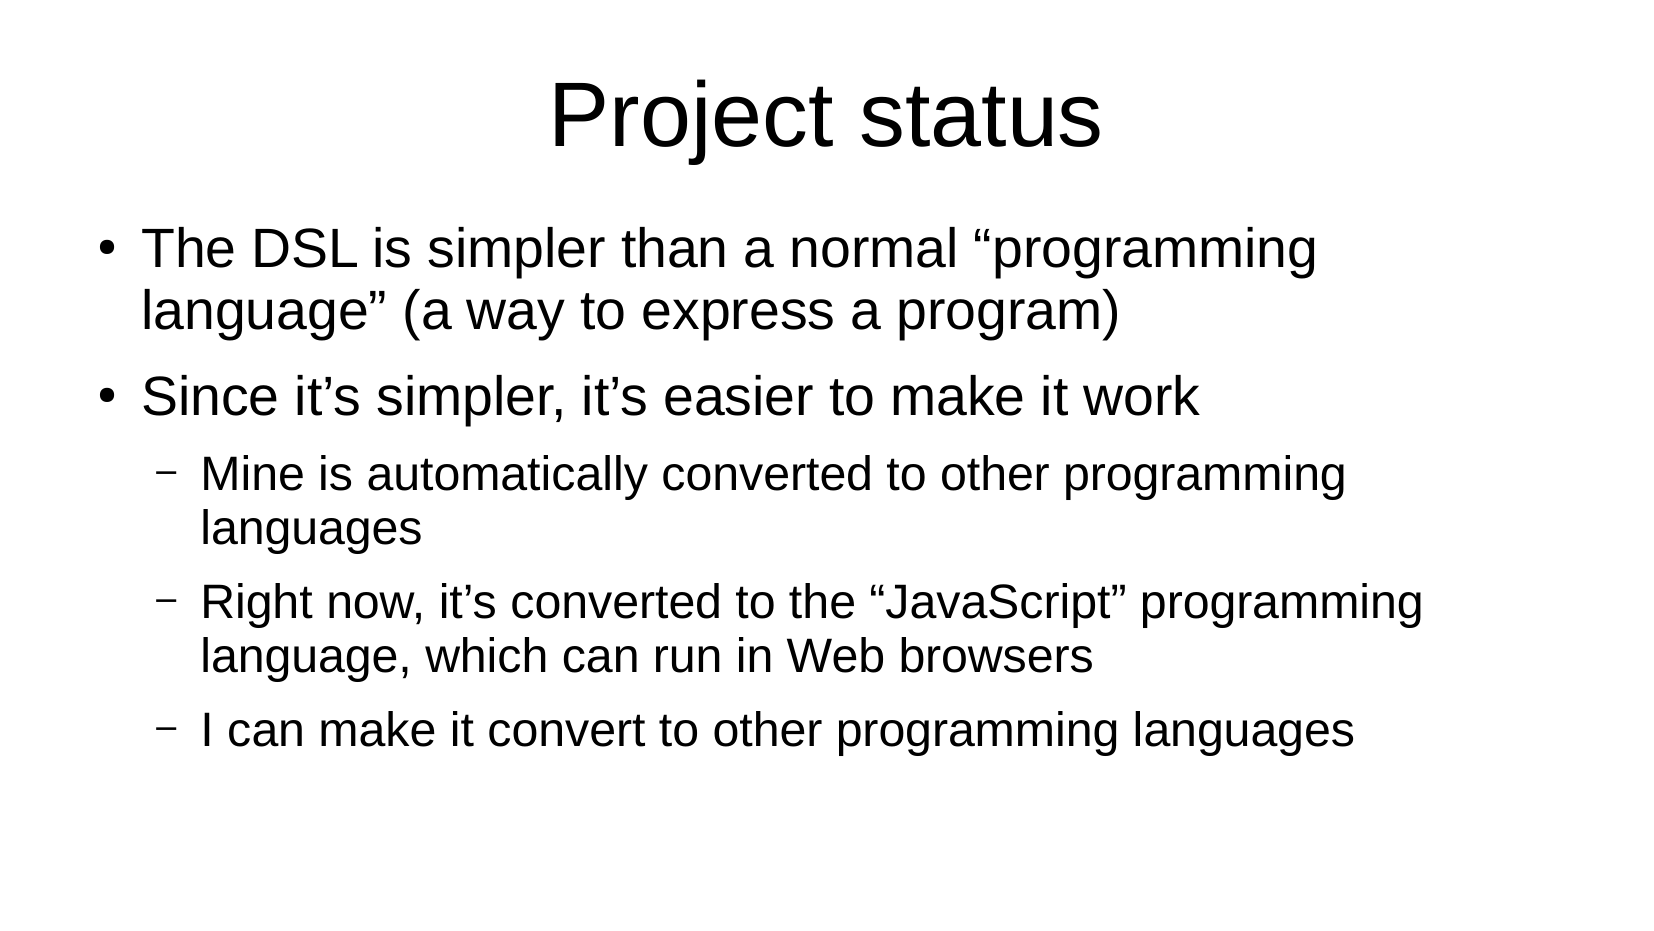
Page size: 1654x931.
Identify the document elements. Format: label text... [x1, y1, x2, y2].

title Project status [82, 37, 1571, 193]
list The DSL is simpler than a normal “programming language” (a way to express a program) Since it’s simpler, it’s easier to make it work Mine is automatically converted to other programming languages Right now, it’s converted to the “JavaScript” programming language, which can run in Web browsers I can make it convert to other programming languages [82, 217, 1571, 758]
